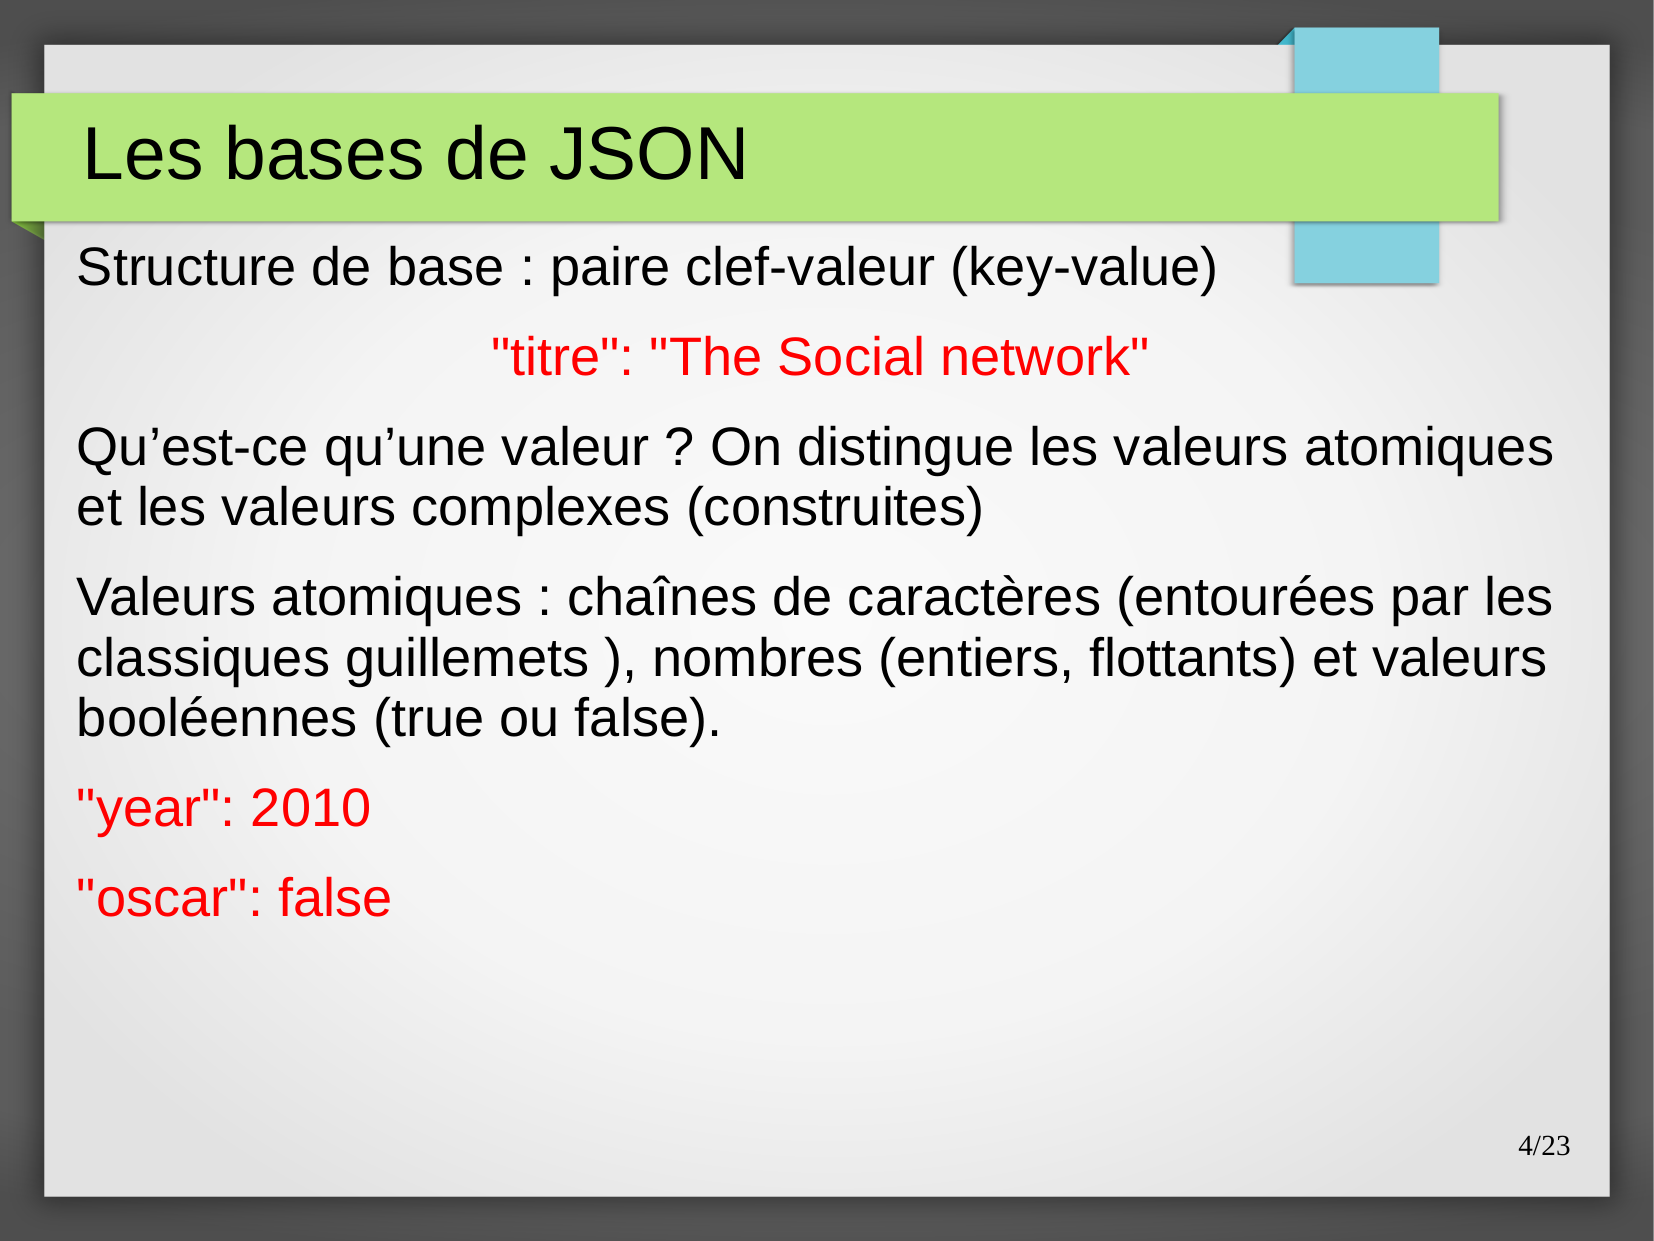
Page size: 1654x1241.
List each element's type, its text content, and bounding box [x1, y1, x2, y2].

picture [0, 0, 1654, 1241]
list Structure de base : paire clef-valeur (key-value) "titre": "The Social network" Qu’est-ce qu’une valeur ? On distingue les valeurs atomiques et les valeurs complexes (construites) Valeurs atomiques : chaînes de caractères (entourées par les classiques guillemets ), nombres (entiers, flottants) et valeurs booléennes (true ou false). "year": 2010 "oscar": false [76, 236, 1565, 1123]
title Les bases de JSON [82, 94, 1264, 213]
